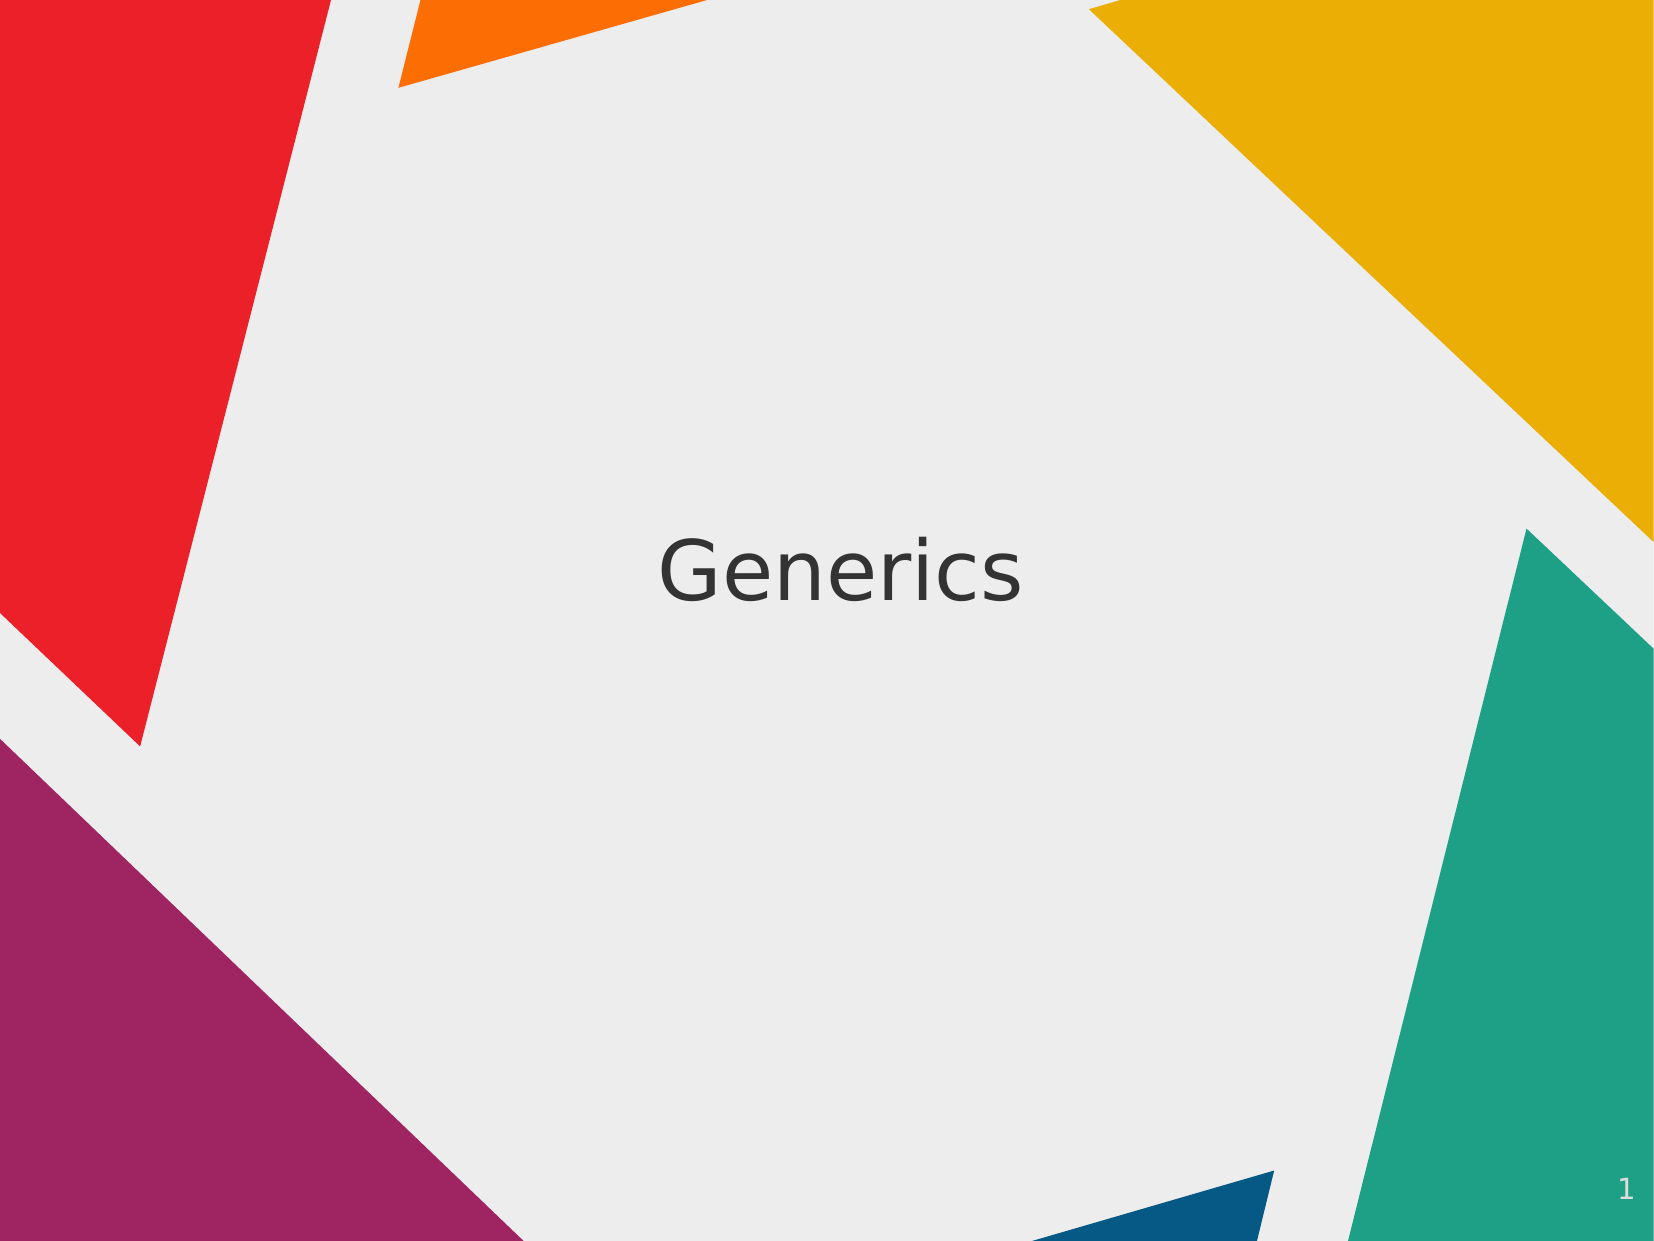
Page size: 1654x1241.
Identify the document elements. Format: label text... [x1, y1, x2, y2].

title Generics [300, 467, 1382, 676]
